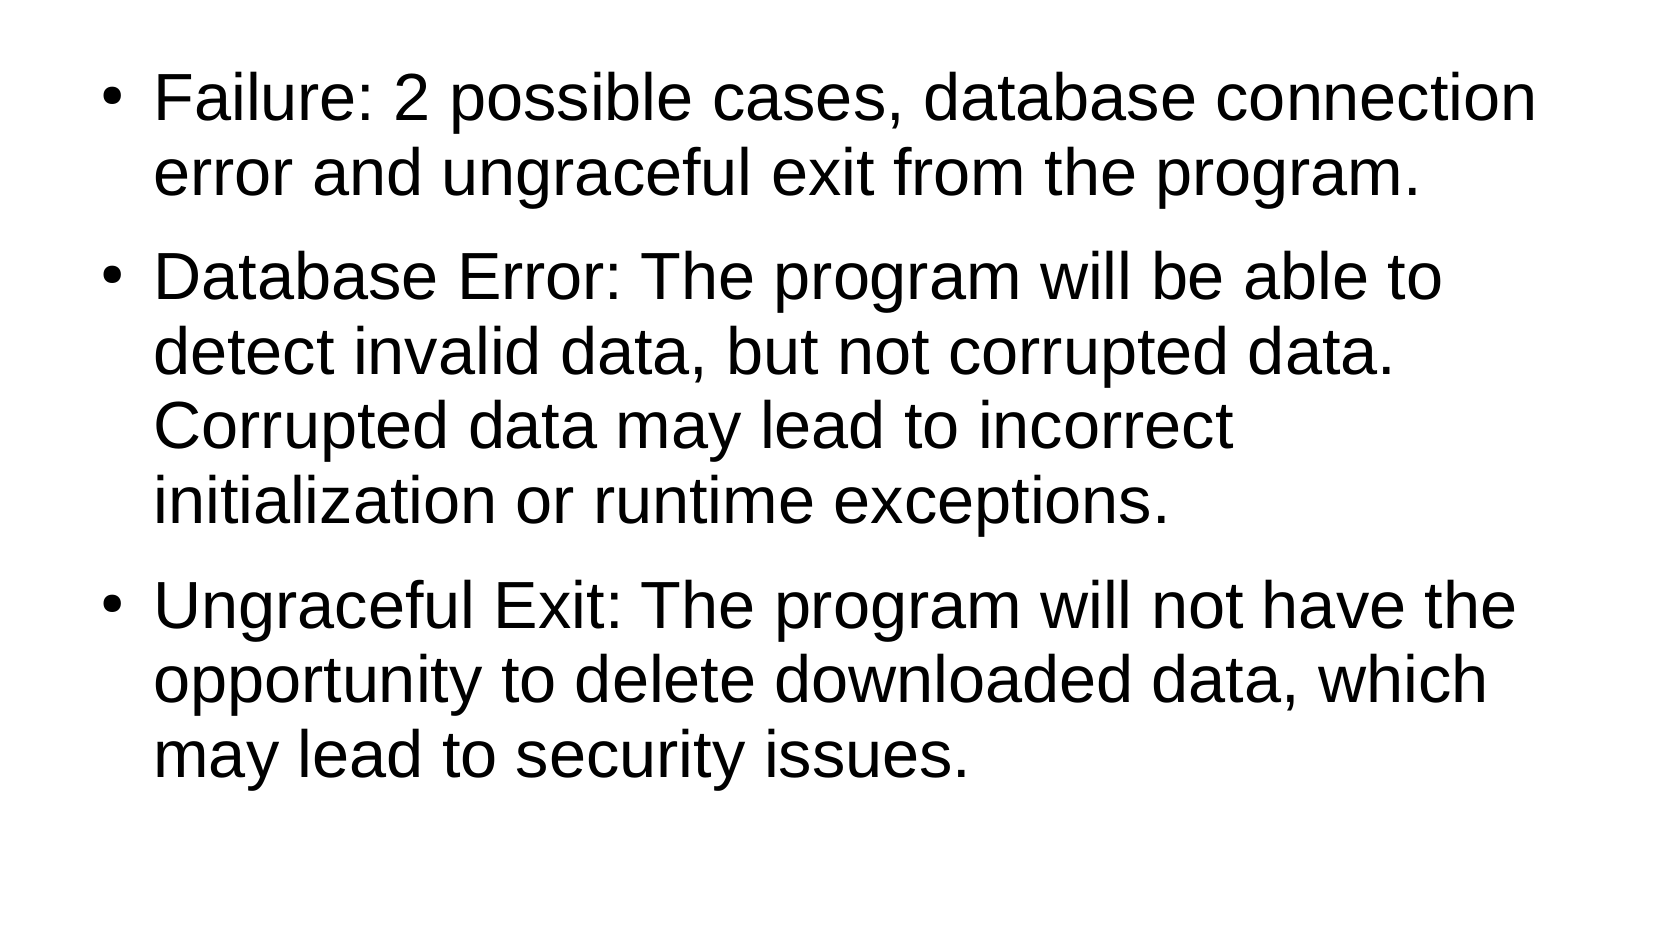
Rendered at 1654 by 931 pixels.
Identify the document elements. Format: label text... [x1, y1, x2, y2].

list Failure: 2 possible cases, database connection error and ungraceful exit from the program. Database Error: The program will be able to detect invalid data, but not corrupted data. Corrupted data may lead to incorrect initialization or runtime exceptions. Ungraceful Exit: The program will not have the opportunity to delete downloaded data, which may lead to security issues. [82, 60, 1571, 901]
